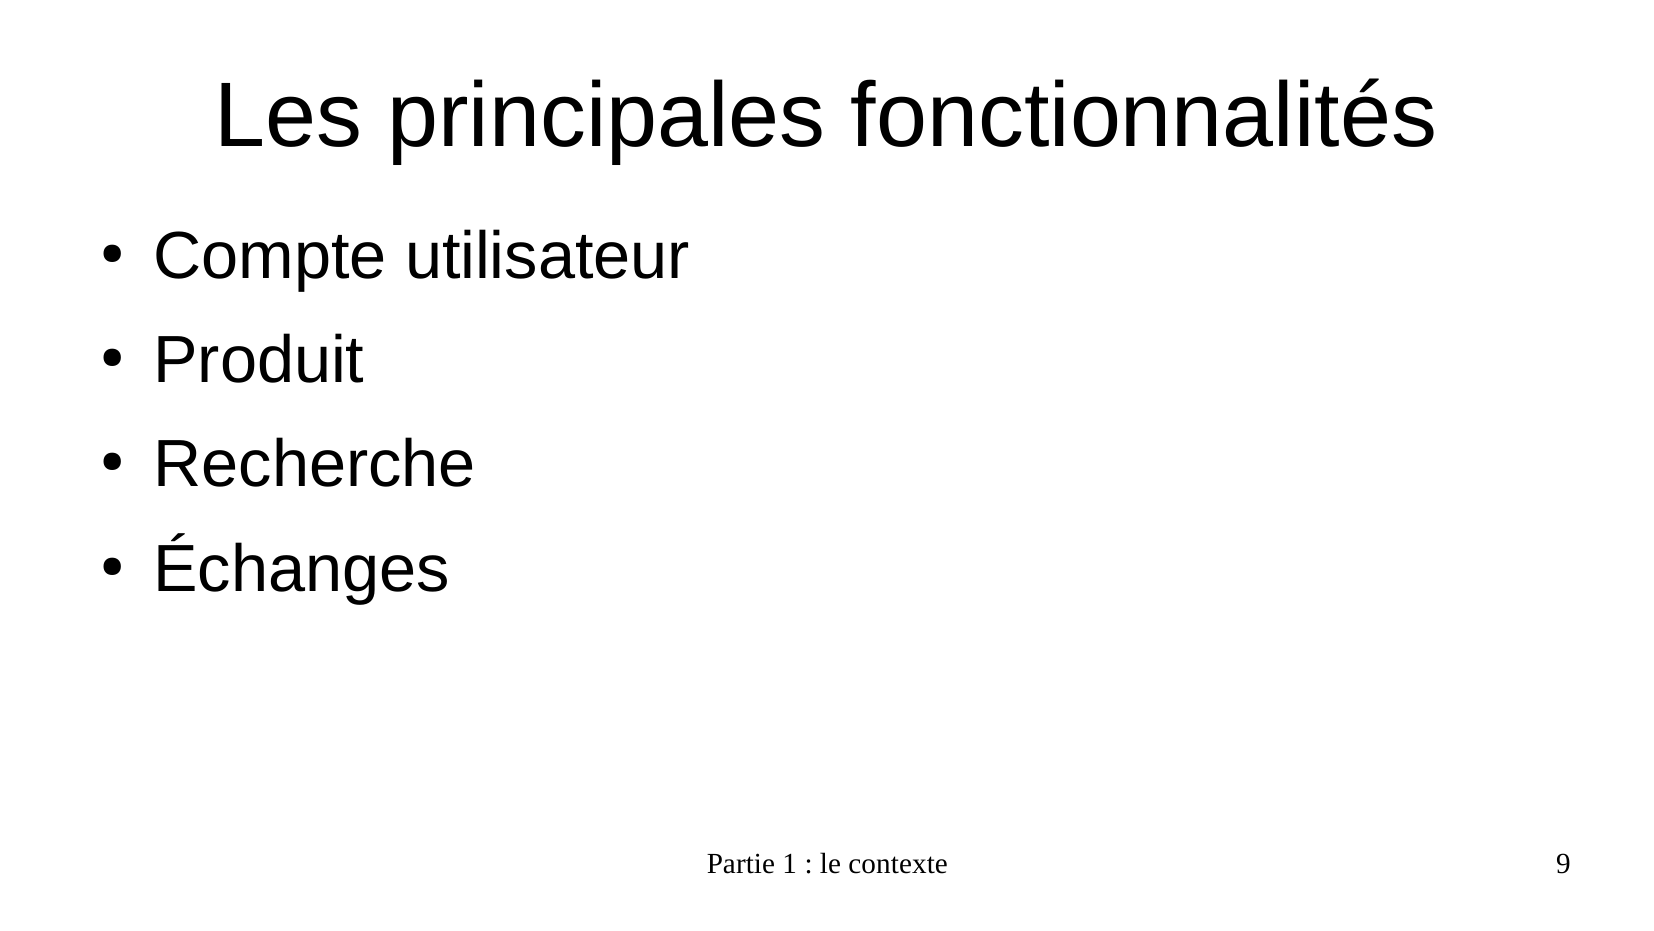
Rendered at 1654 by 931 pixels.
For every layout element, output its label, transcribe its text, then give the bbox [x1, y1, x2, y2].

list Compte utilisateur Produit Recherche Échanges [82, 217, 1571, 758]
title Les principales fonctionnalités [82, 37, 1571, 193]
